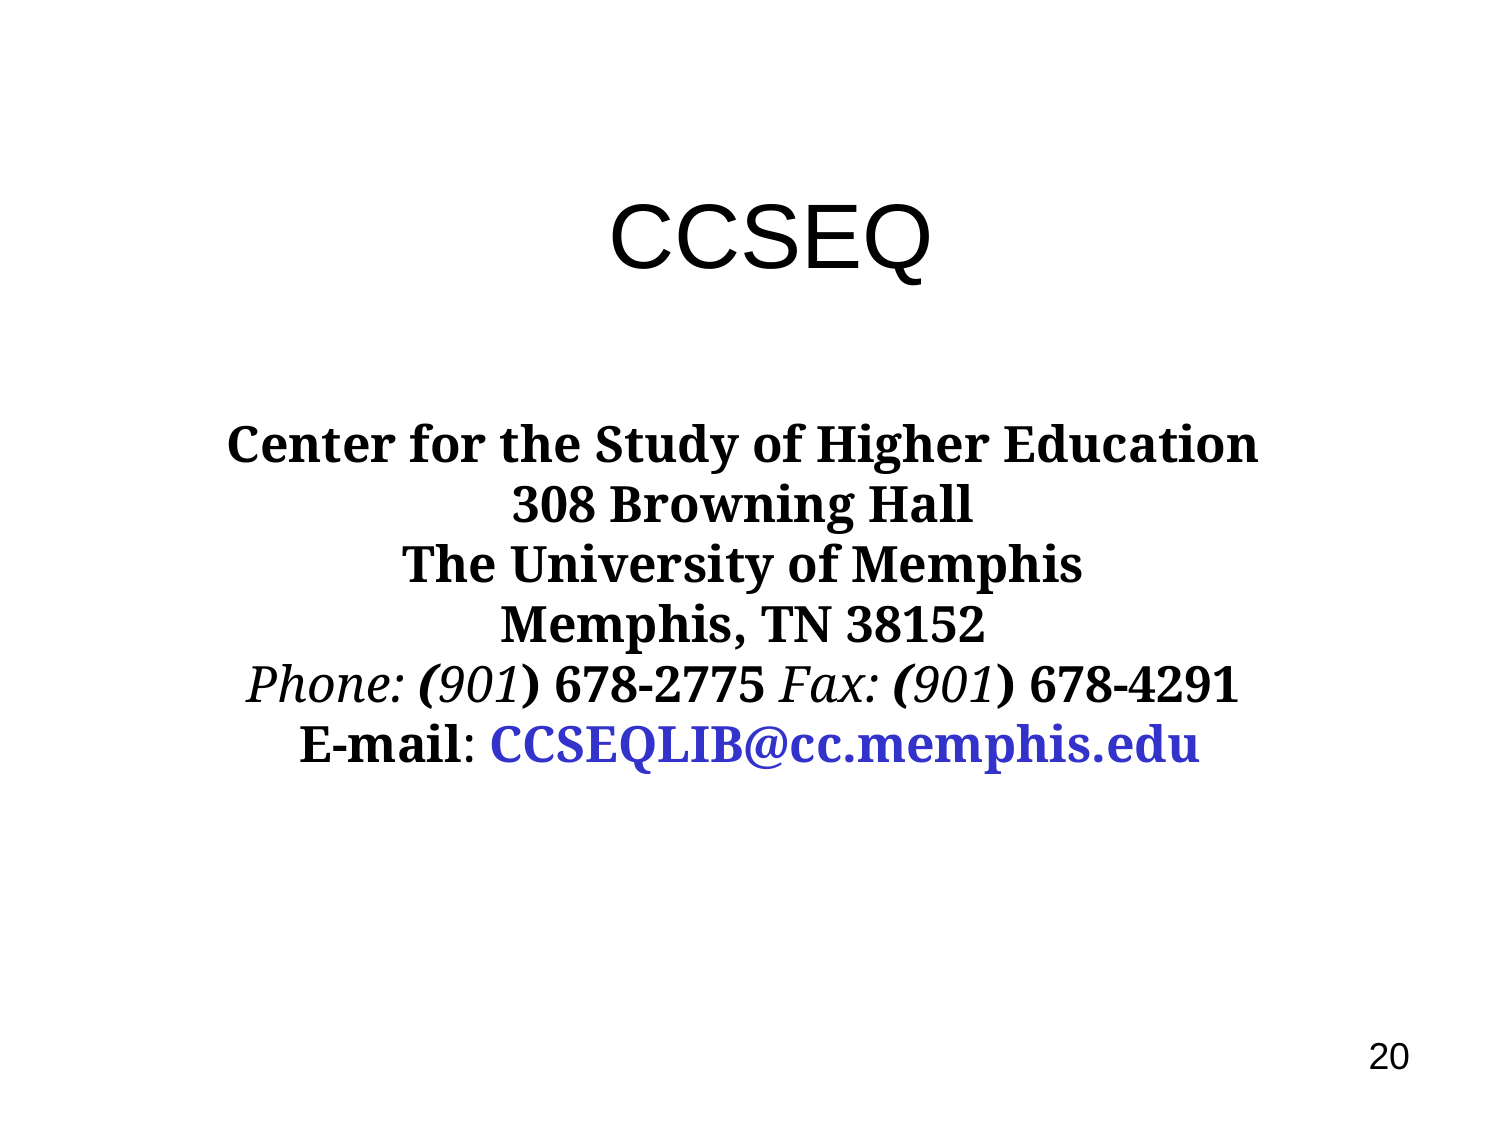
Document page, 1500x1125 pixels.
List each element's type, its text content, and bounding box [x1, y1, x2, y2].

title CCSEQ [42, 137, 1500, 328]
text_box Center for the Study of Higher Education 308 Browning Hall The University of Memphis Memphis, TN 38152 Phone: (901) 678-2775 Fax: (901) 678-4291 E-mail: CCSEQLIB@cc.memphis.edu [0, 405, 1500, 849]
